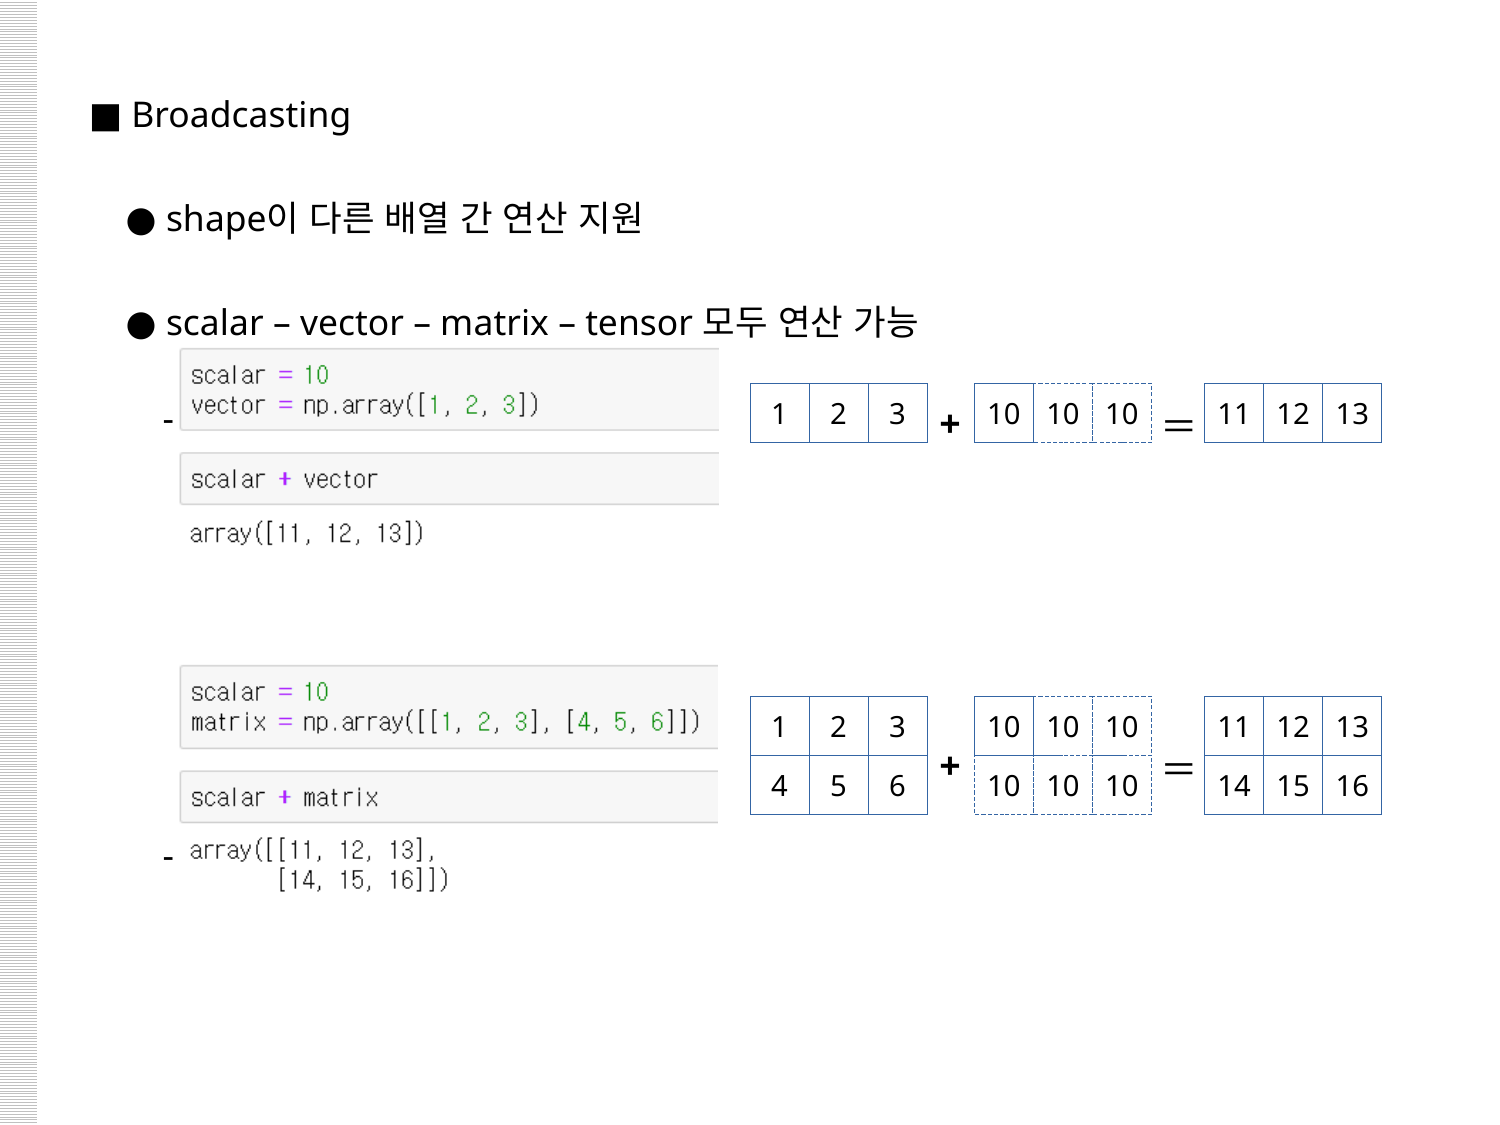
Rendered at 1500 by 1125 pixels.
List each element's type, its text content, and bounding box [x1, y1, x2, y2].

text_box 16 [1322, 755, 1382, 815]
text_box 10 [1092, 696, 1152, 755]
text_box 10 [1033, 755, 1092, 815]
text_box + [924, 732, 974, 785]
text_box 1 [750, 696, 809, 755]
text_box 5 [809, 755, 868, 815]
text_box 10 [1092, 383, 1152, 443]
text_box 10 [1092, 755, 1152, 815]
picture [177, 344, 719, 558]
text_box 13 [1322, 383, 1382, 443]
text_box 13 [1322, 696, 1382, 755]
text_box 15 [1263, 755, 1322, 815]
text_box 2 [809, 383, 868, 443]
text_box 6 [868, 755, 928, 815]
text_box ■ Broadcasting ● shape이 다른 배열 간 연산 지원 ● scalar – vector – matrix – tensor 모두 연산 가능 - scalar / vector - scalar / matrix [73, 33, 1453, 990]
picture [177, 661, 718, 906]
text_box 10 [974, 383, 1033, 443]
text_box ＝ [1145, 389, 1204, 443]
text_box 11 [1204, 696, 1263, 755]
text_box + [924, 389, 974, 443]
text_box 14 [1204, 755, 1263, 815]
text_box 2 [809, 696, 868, 755]
text_box 1 [750, 383, 809, 443]
text_box ＝ [1145, 732, 1204, 785]
text_box 3 [868, 383, 928, 443]
text_box 4 [750, 755, 809, 815]
text_box 12 [1263, 696, 1322, 755]
text_box 10 [1033, 696, 1092, 755]
text_box 3 [868, 696, 928, 755]
text_box 12 [1263, 383, 1322, 443]
text_box 11 [1204, 383, 1263, 443]
text_box 10 [1033, 383, 1092, 443]
text_box 10 [974, 696, 1033, 755]
text_box 10 [974, 755, 1033, 815]
